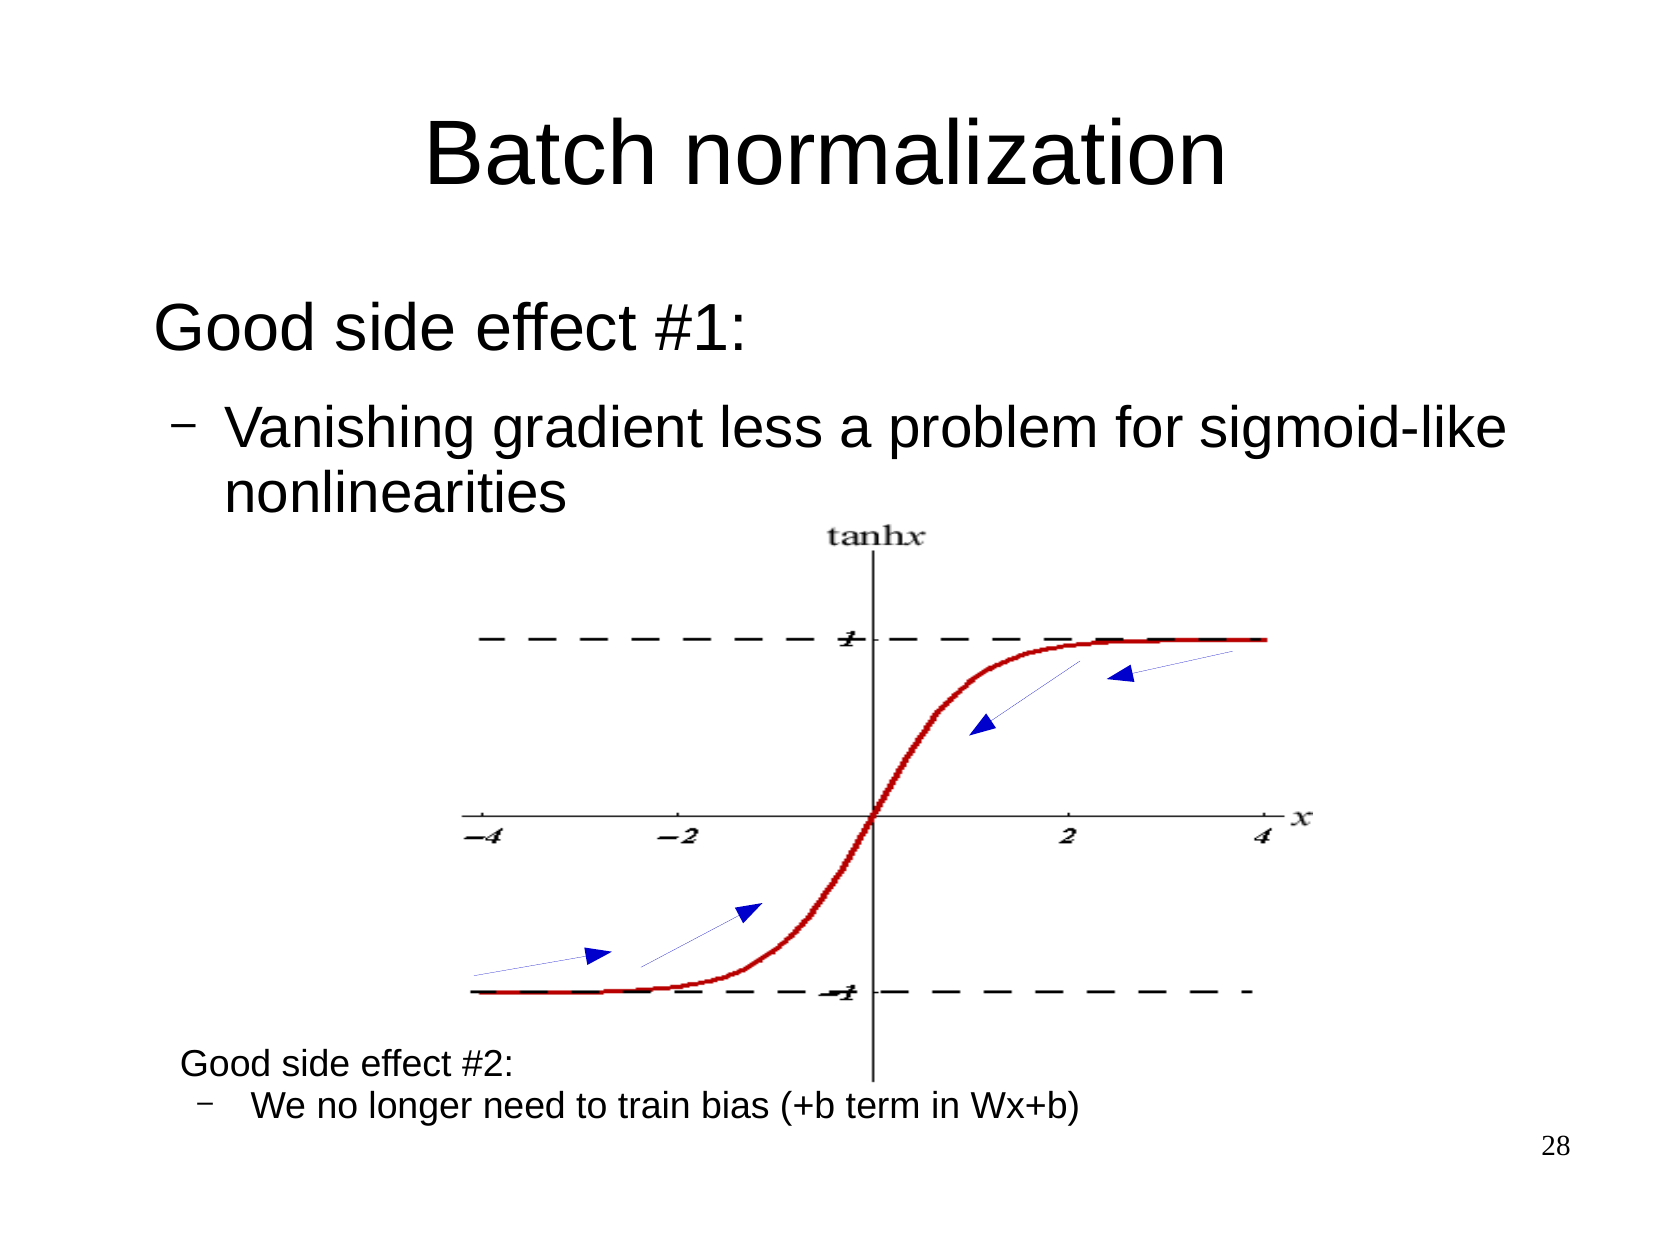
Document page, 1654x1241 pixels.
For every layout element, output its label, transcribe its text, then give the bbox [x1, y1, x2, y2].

list Good side effect #1: Vanishing gradient less a problem for sigmoid-like nonlinearities [82, 290, 1571, 1010]
picture [456, 516, 1313, 1035]
text_box Good side effect #2: We no longer need to train bias (+b term in Wx+b) [94, 1035, 1561, 1220]
title Batch normalization [82, 49, 1571, 257]
